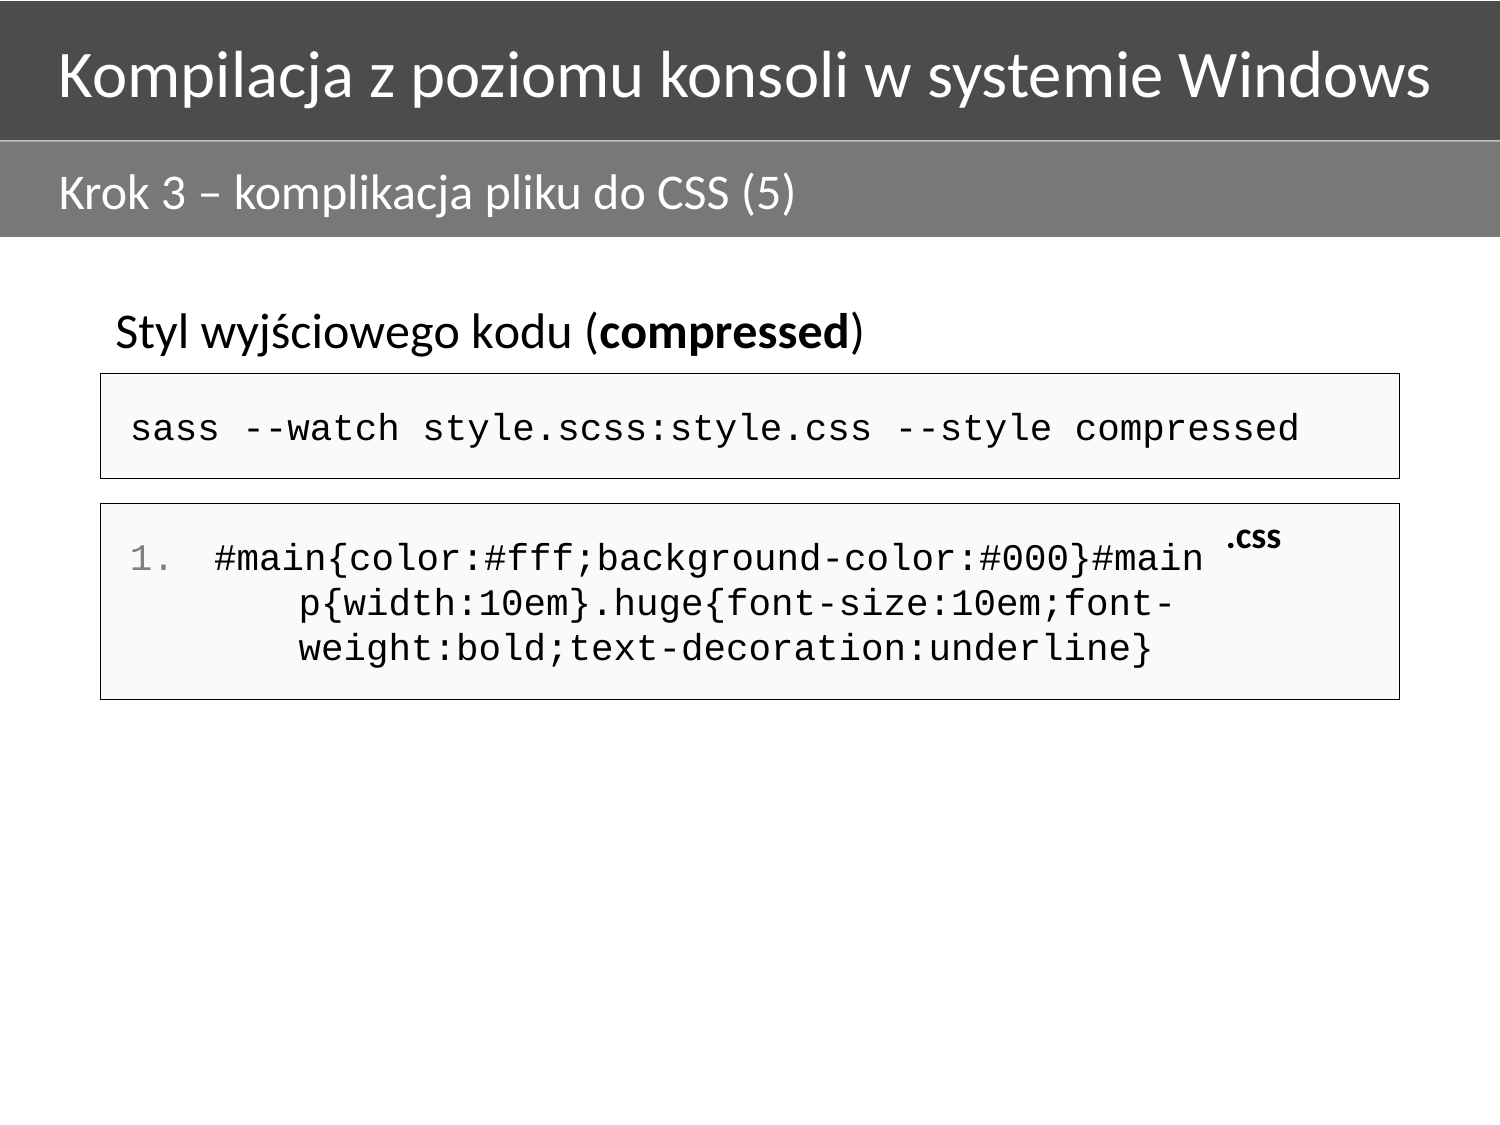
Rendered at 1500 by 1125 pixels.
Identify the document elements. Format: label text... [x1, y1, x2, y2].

text_box .css [1210, 503, 1400, 565]
text_box sass --watch style.scss:style.css --style compressed [100, 373, 1400, 479]
text_box Kompilacja z poziomu konsoli w systemie Windows [0, 1, 1500, 140]
text_box #main{color:#fff;background-color:#000}#main p{width:10em}.huge{font-size:10em;font-weight:bold;text-decoration:underline} [100, 503, 1400, 700]
subtitle Styl wyjściowego kodu (compressed) [100, 290, 1400, 367]
text_box Krok 3 – komplikacja pliku do CSS (5) [0, 141, 1500, 237]
